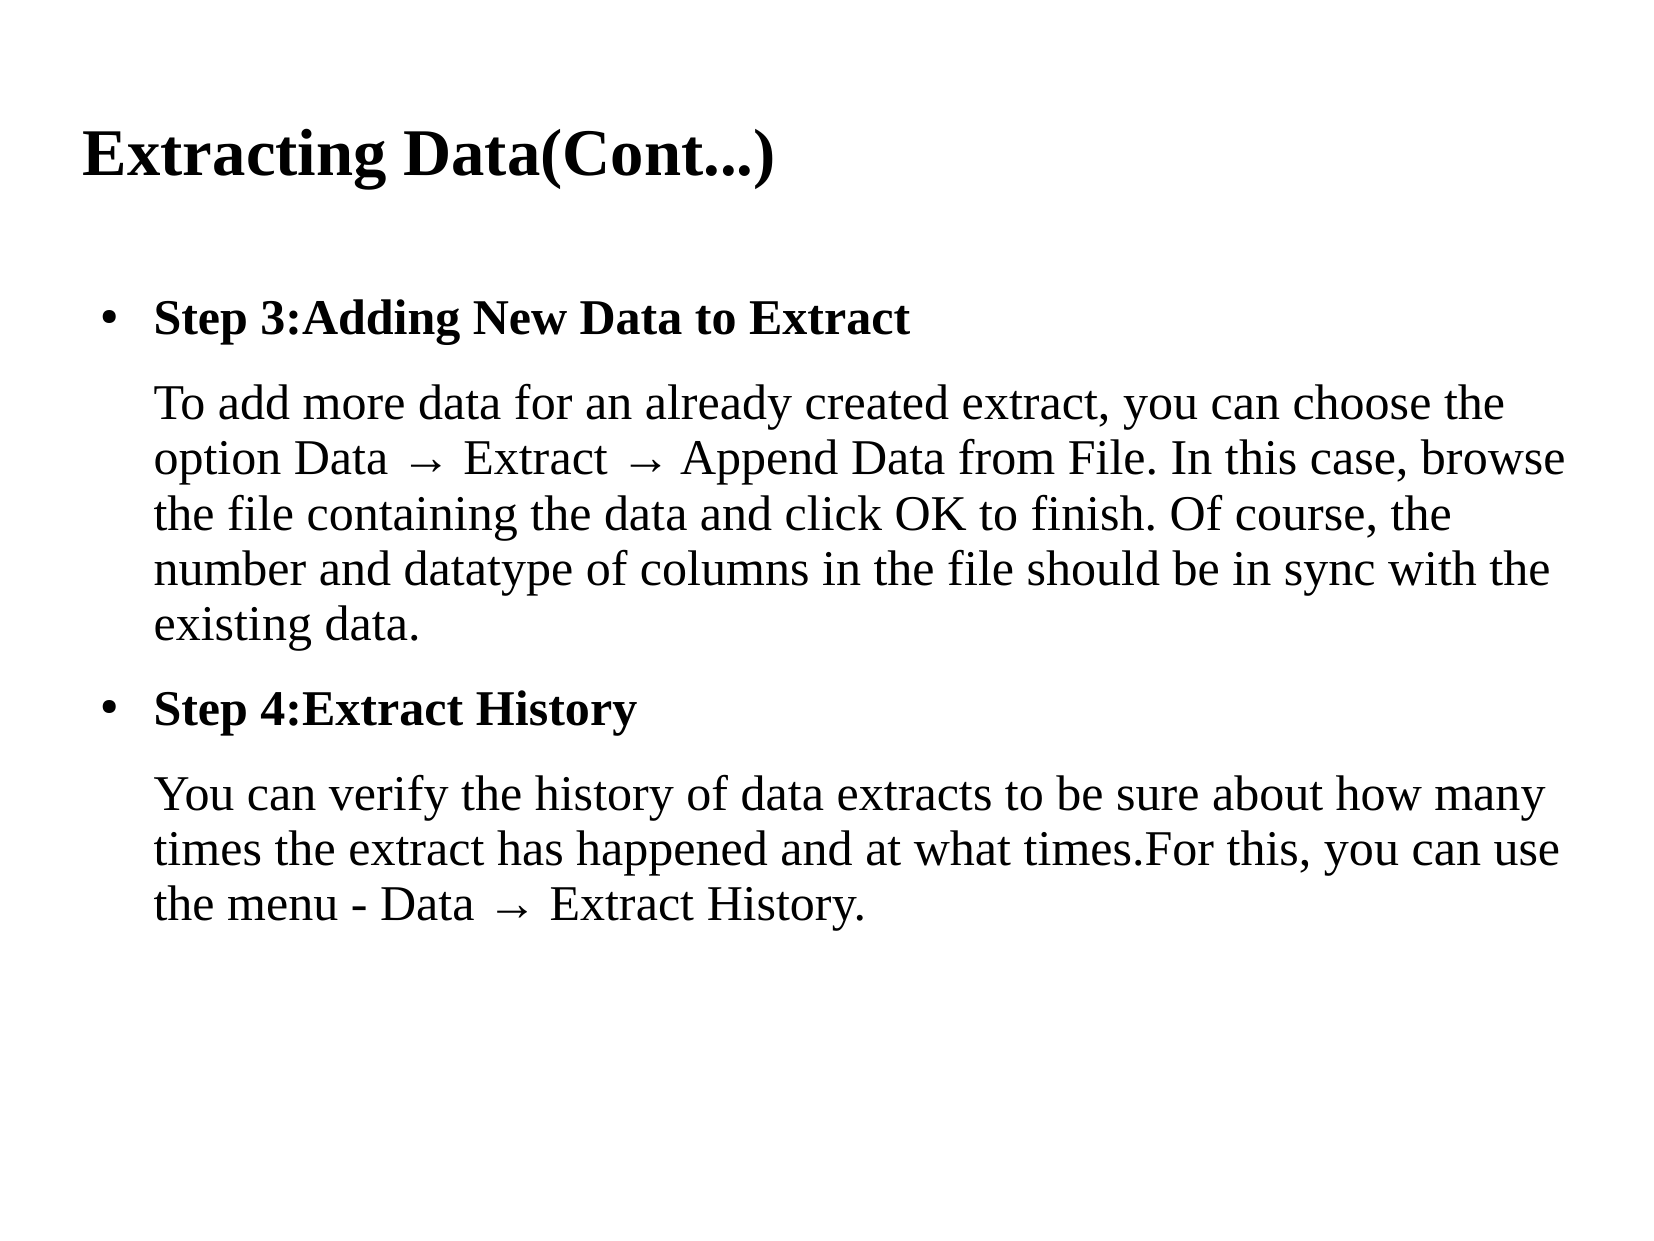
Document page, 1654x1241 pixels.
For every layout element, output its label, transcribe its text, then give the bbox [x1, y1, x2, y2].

list Step 3:Adding New Data to Extract To add more data for an already created extract, you can choose the option Data → Extract → Append Data from File. In this case, browse the file containing the data and click OK to finish. Of course, the number and datatype of columns in the file should be in sync with the existing data. Step 4:Extract History You can verify the history of data extracts to be sure about how many times the extract has happened and at what times.For this, you can use the menu - Data → Extract History. [82, 290, 1571, 1010]
title Extracting Data(Cont...) [82, 49, 1571, 257]
